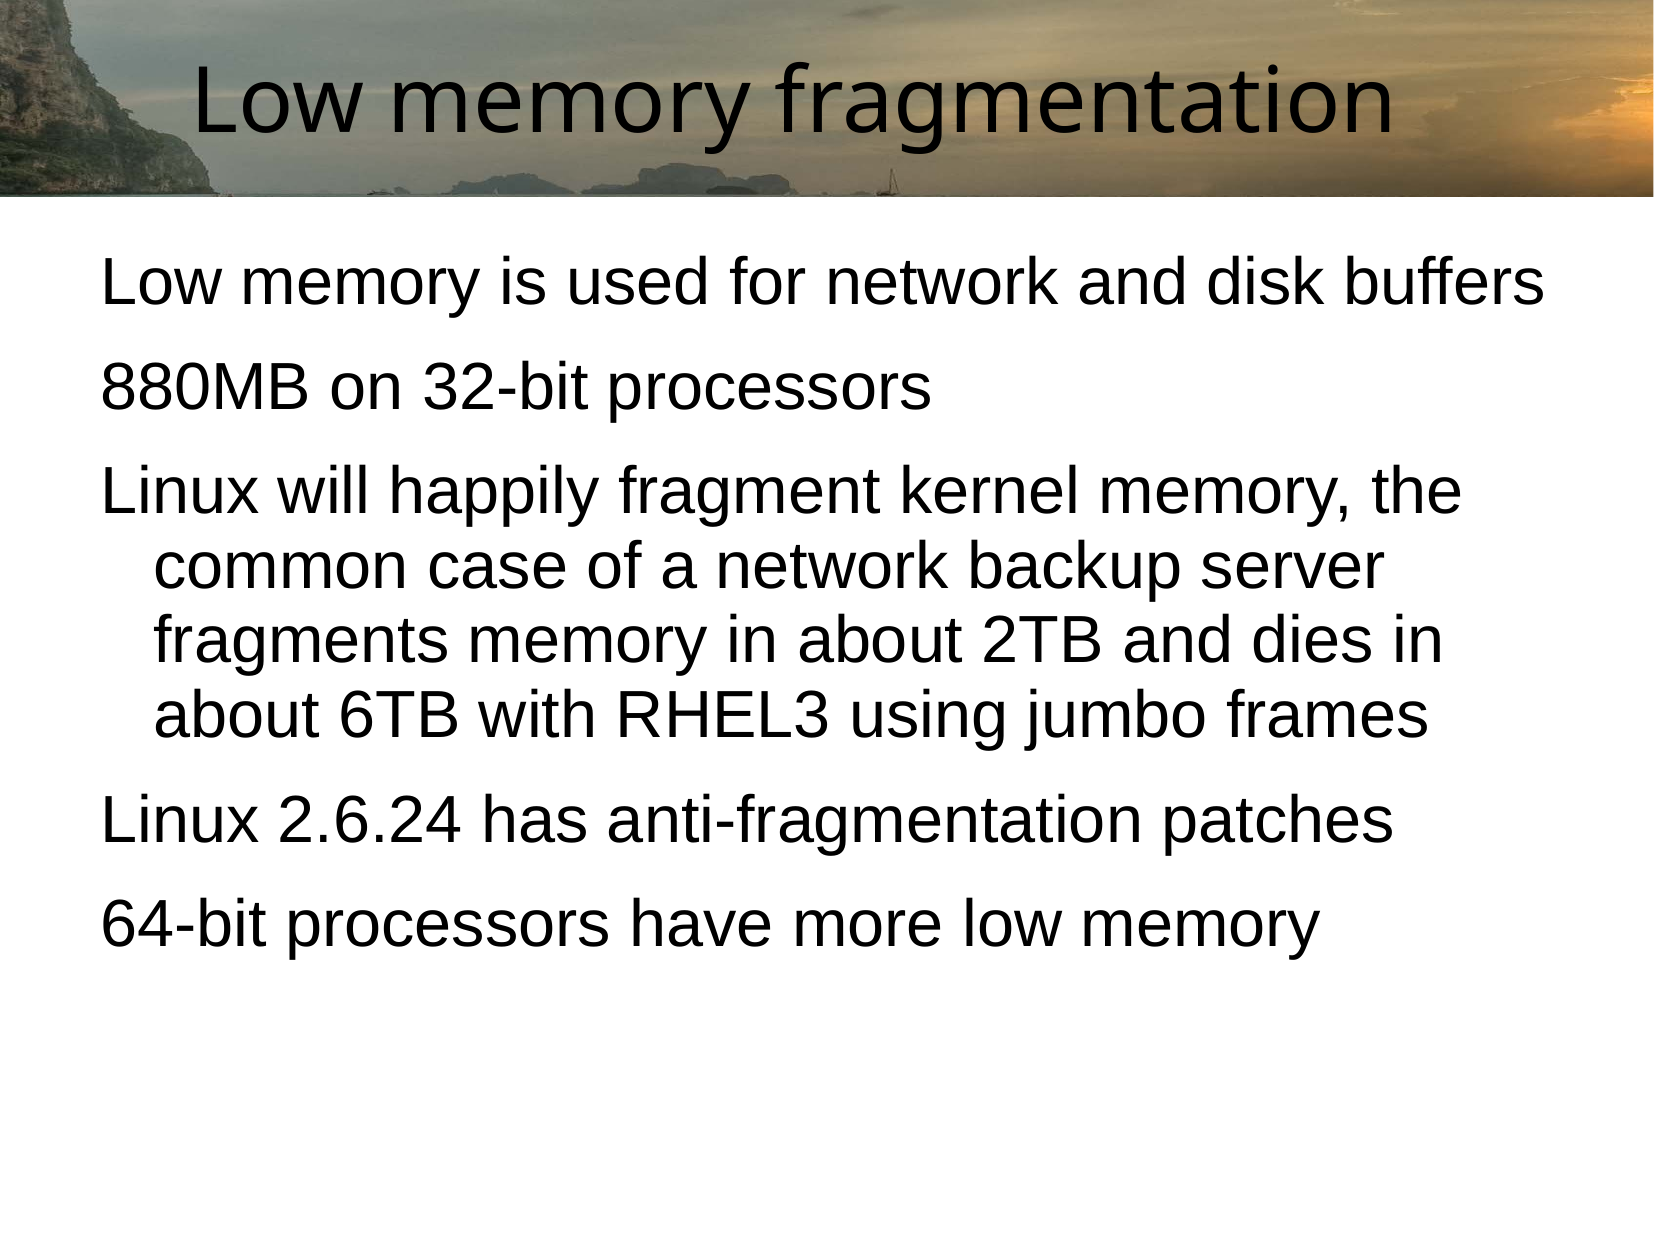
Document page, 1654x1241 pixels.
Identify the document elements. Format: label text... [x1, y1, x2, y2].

picture [0, 0, 1654, 197]
title Low memory fragmentation [190, 0, 1571, 194]
list Low memory is used for network and disk buffers 880MB on 32-bit processors Linux will happily fragment kernel memory, the common case of a network backup server fragments memory in about 2TB and dies in about 6TB with RHEL3 using jumbo frames Linux 2.6.24 has anti-fragmentation patches 64-bit processors have more low memory [82, 244, 1571, 1225]
